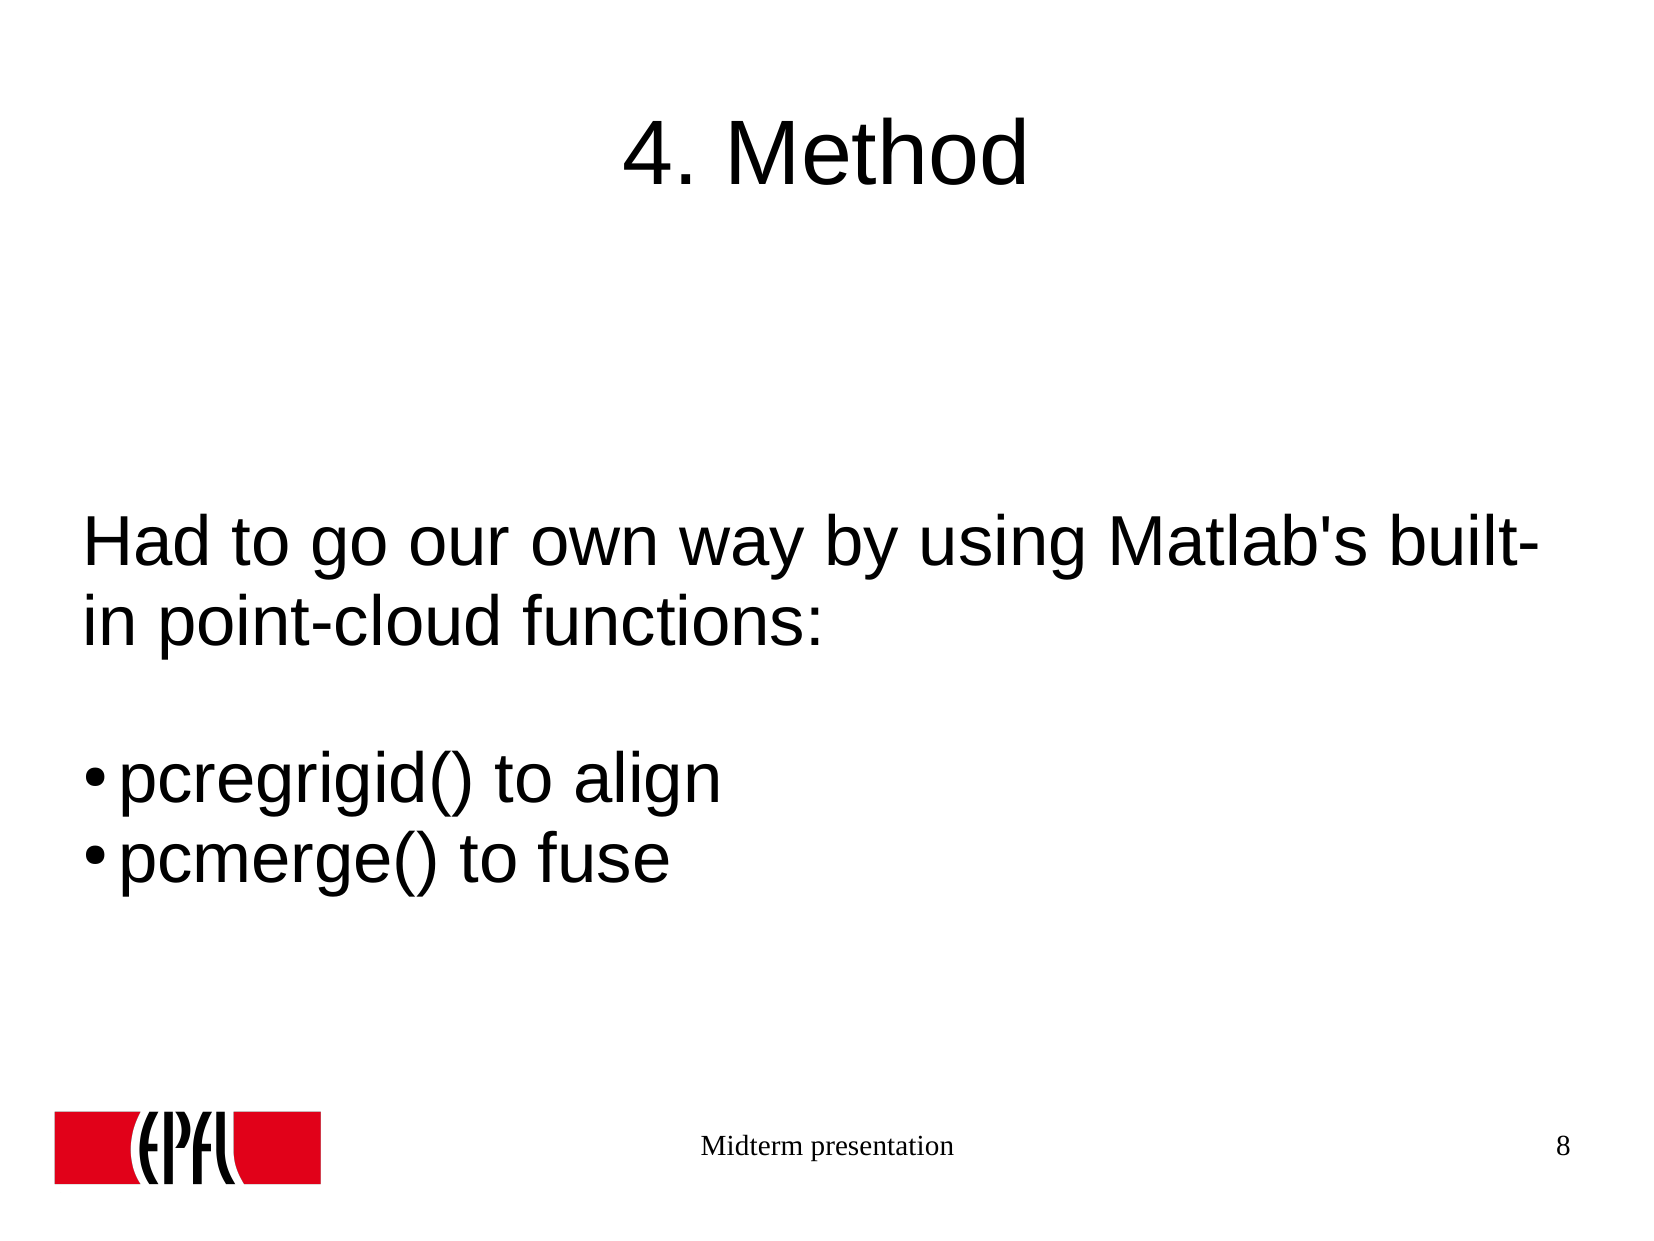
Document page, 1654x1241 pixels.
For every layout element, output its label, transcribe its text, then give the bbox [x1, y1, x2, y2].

subtitle Had to go our own way by using Matlab's built-in point-cloud functions: pcregrigid() to align pcmerge() to fuse [82, 290, 1571, 1109]
picture [47, 1104, 328, 1193]
title 4. Method [82, 49, 1571, 257]
